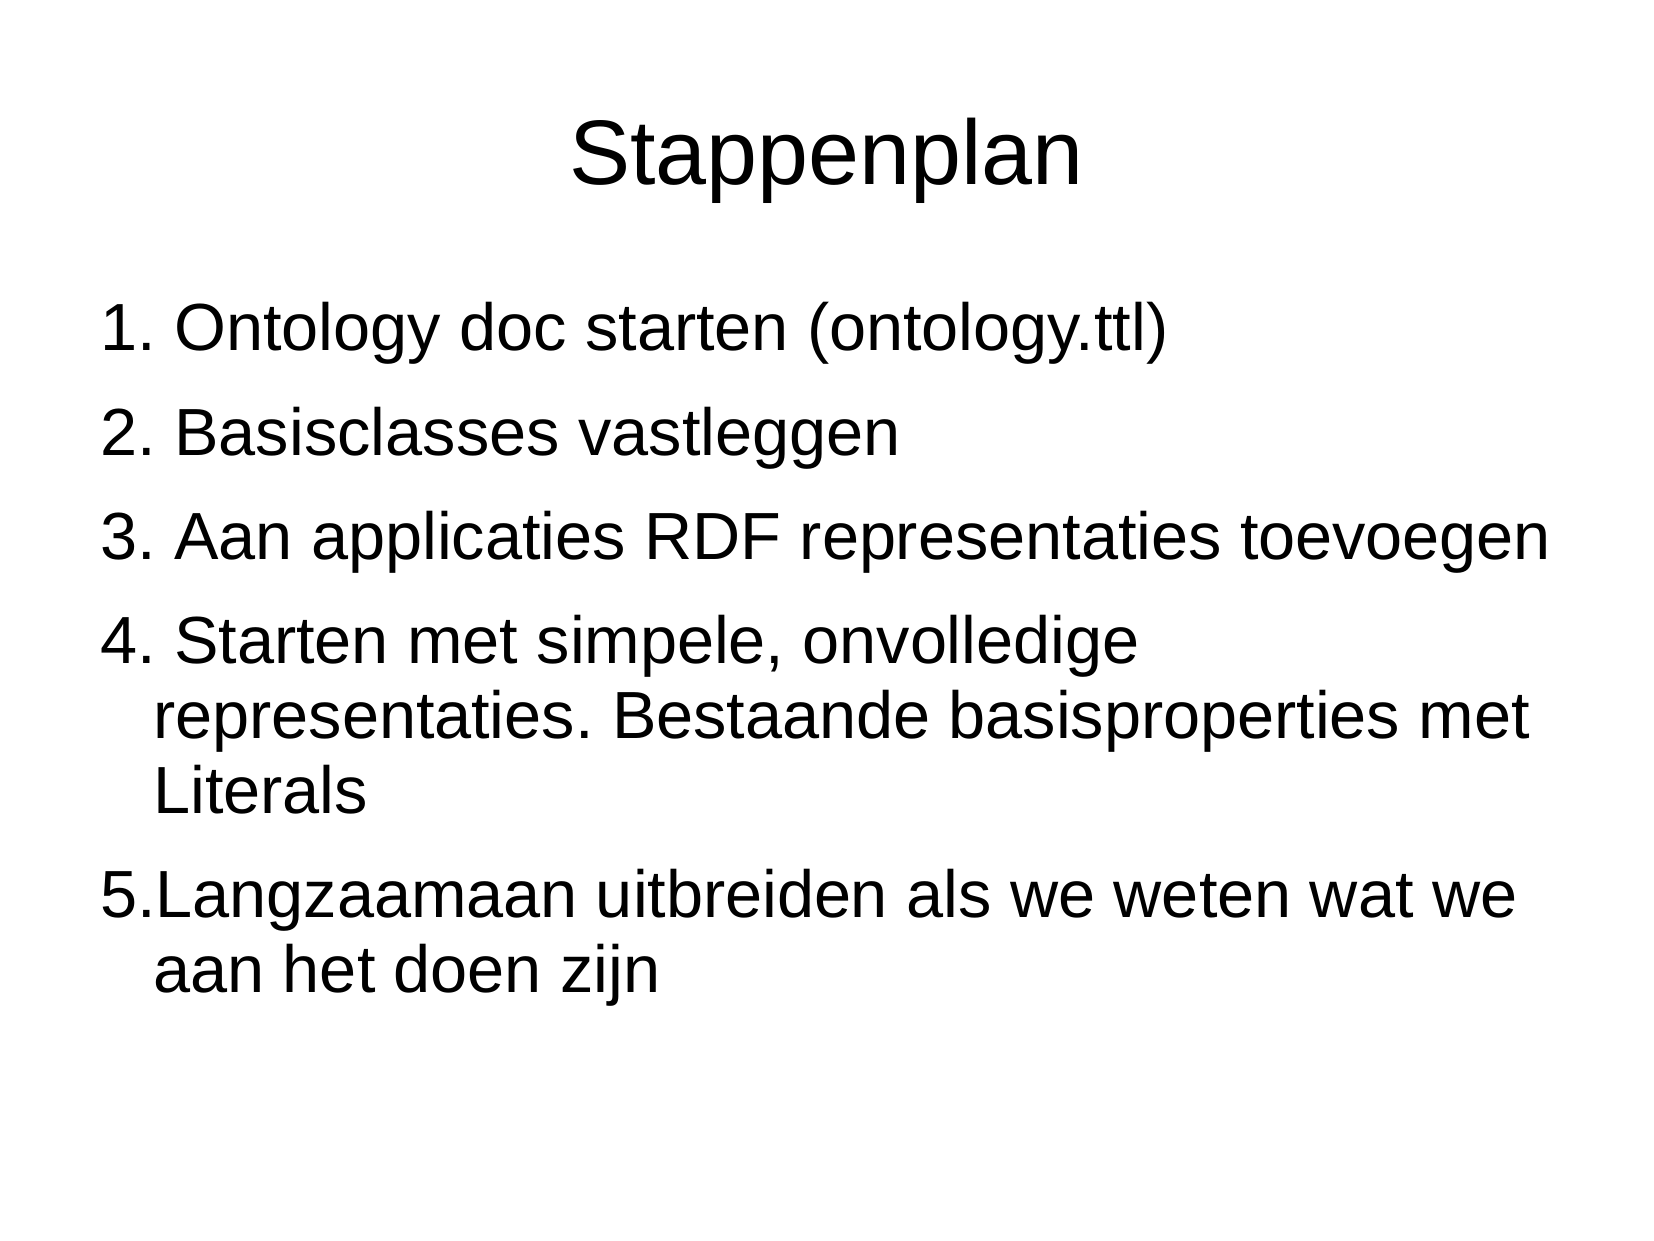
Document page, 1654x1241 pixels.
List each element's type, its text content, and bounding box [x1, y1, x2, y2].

list Ontology doc starten (ontology.ttl) Basisclasses vastleggen Aan applicaties RDF representaties toevoegen Starten met simpele, onvolledige representaties. Bestaande basisproperties met Literals Langzaamaan uitbreiden als we weten wat we aan het doen zijn [82, 290, 1571, 1010]
title Stappenplan [82, 49, 1571, 257]
